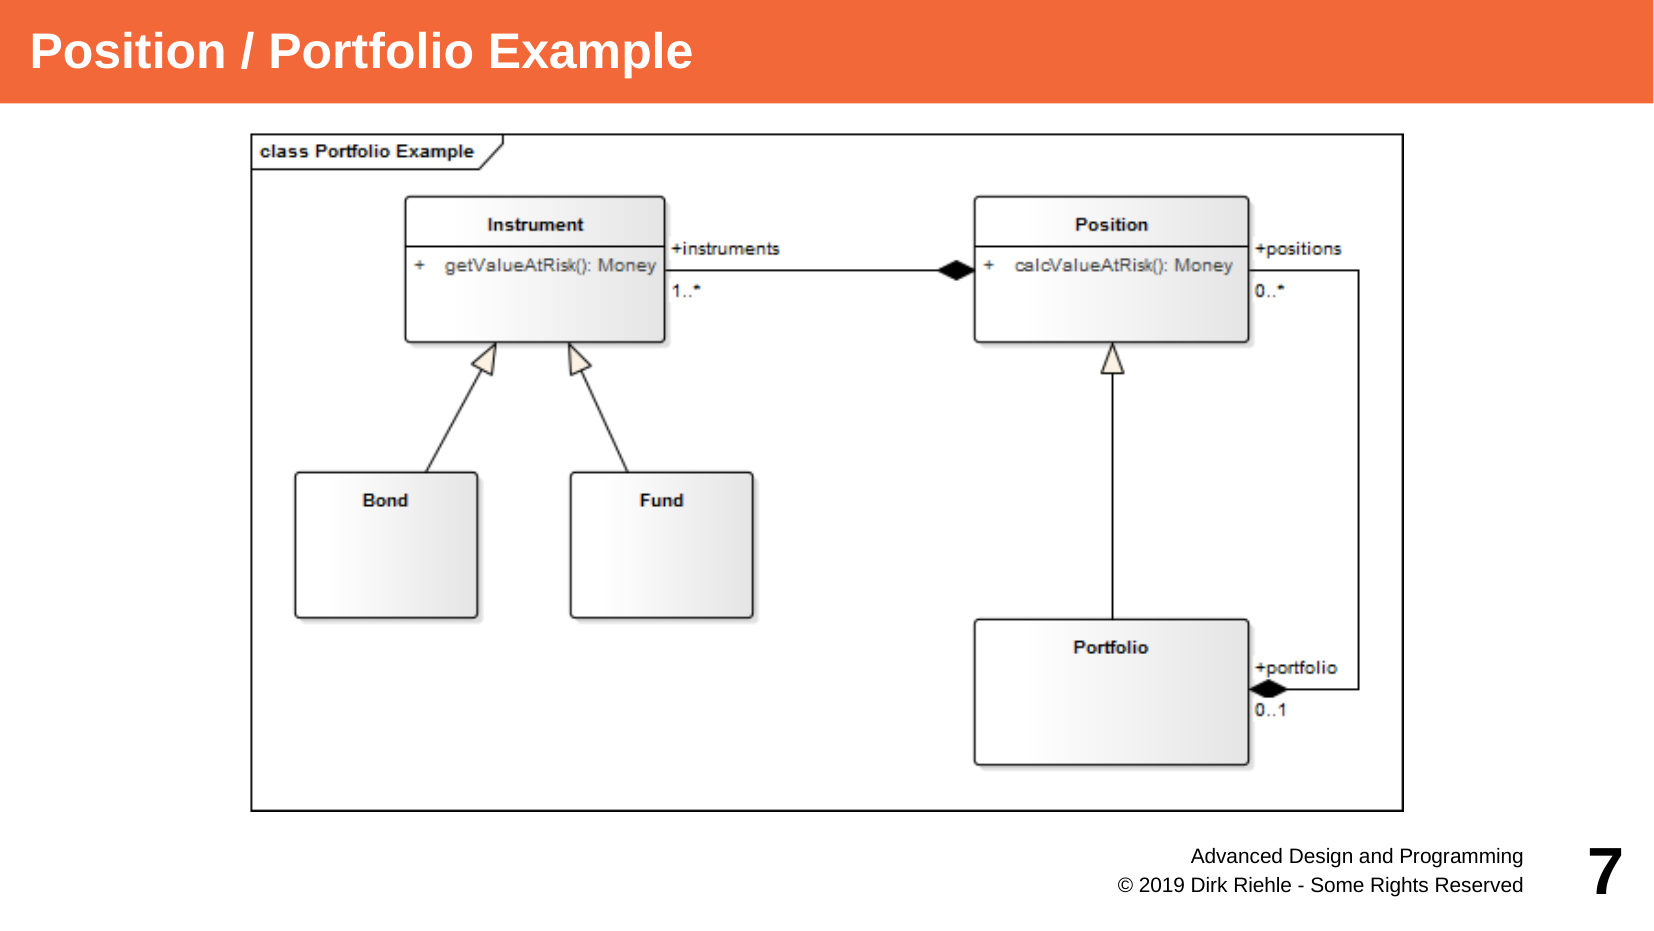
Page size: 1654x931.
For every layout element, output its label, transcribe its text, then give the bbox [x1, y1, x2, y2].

title Position / Portfolio Example [0, 0, 1654, 104]
picture [249, 132, 1404, 813]
